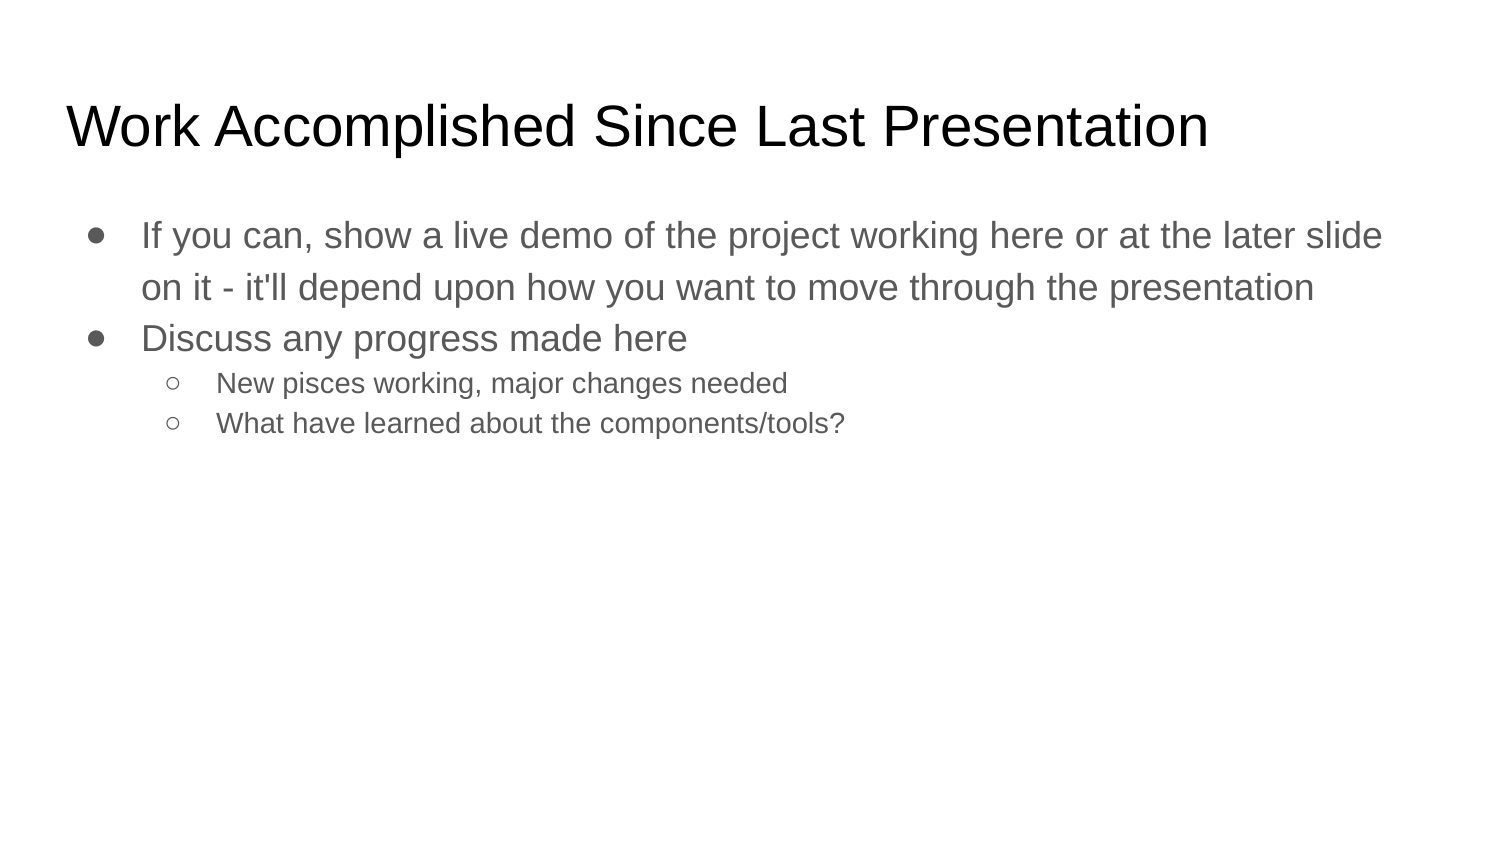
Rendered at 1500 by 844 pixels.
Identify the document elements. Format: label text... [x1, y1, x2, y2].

title Work Accomplished Since Last Presentation [51, 72, 1449, 167]
list If you can, show a live demo of the project working here or at the later slide on it - it'll depend upon how you want to move through the presentation Discuss any progress made here New pisces working, major changes needed What have learned about the components/tools? [51, 189, 1449, 750]
